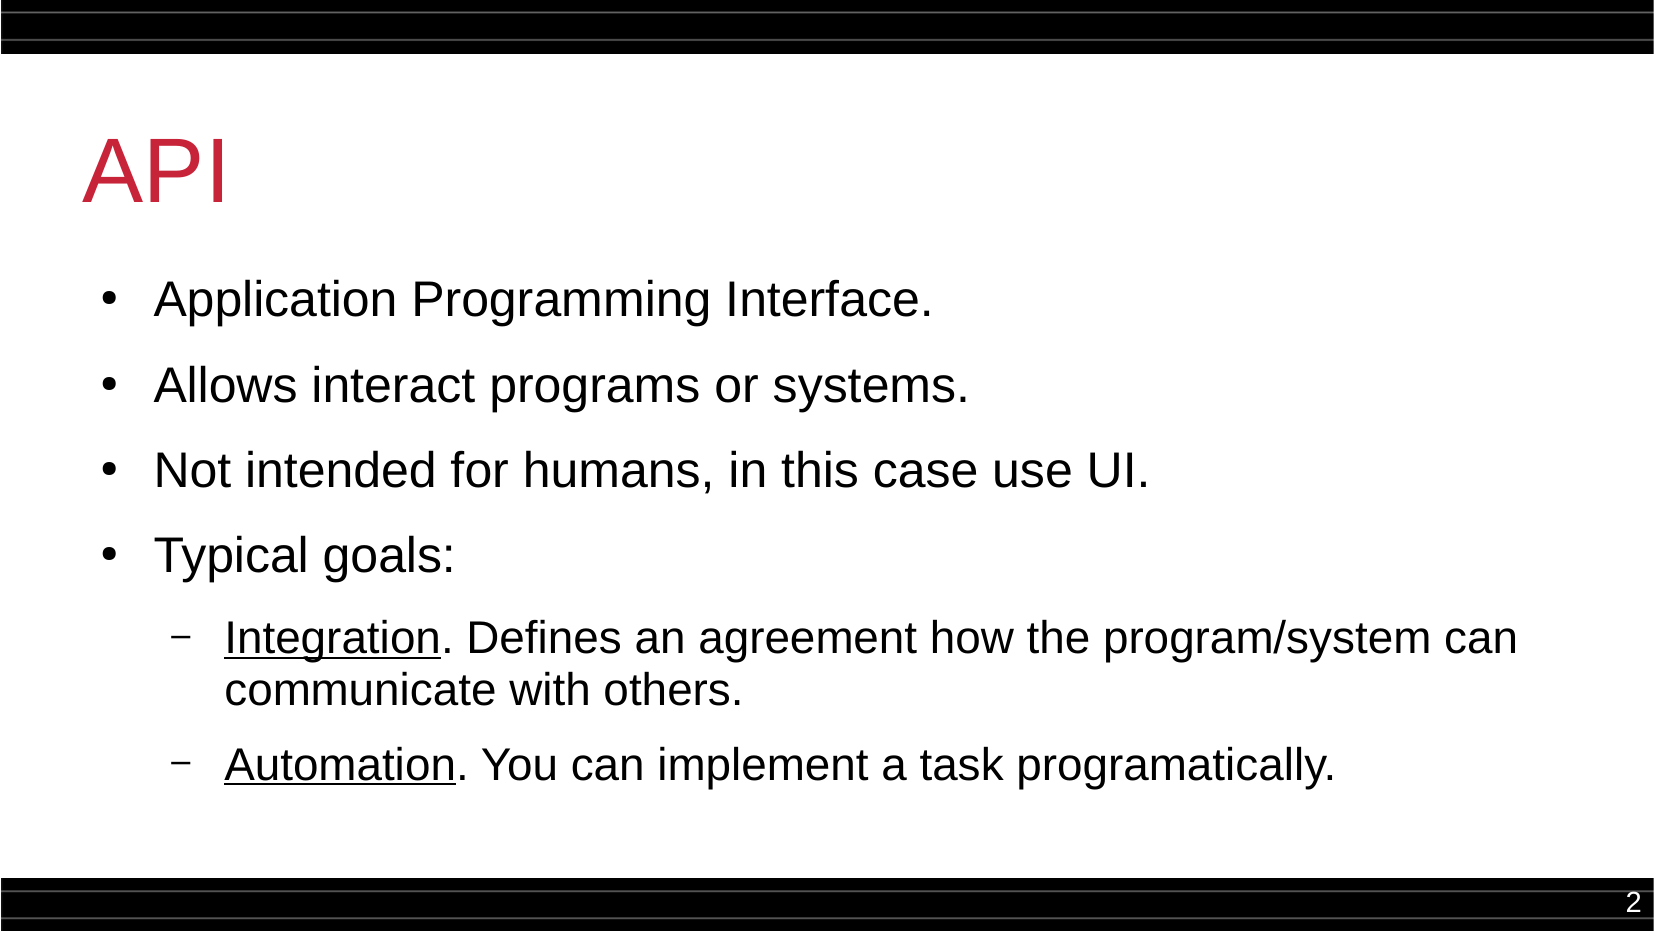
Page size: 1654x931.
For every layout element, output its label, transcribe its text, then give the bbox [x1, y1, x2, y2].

list Application Programming Interface. Allows interact programs or systems. Not intended for humans, in this case use UI. Typical goals: Integration. Defines an agreement how the program/system can communicate with others. Automation. You can implement a task programatically. [82, 271, 1571, 851]
picture [1, 878, 1654, 931]
picture [1, 0, 1654, 54]
title API [82, 92, 1571, 249]
